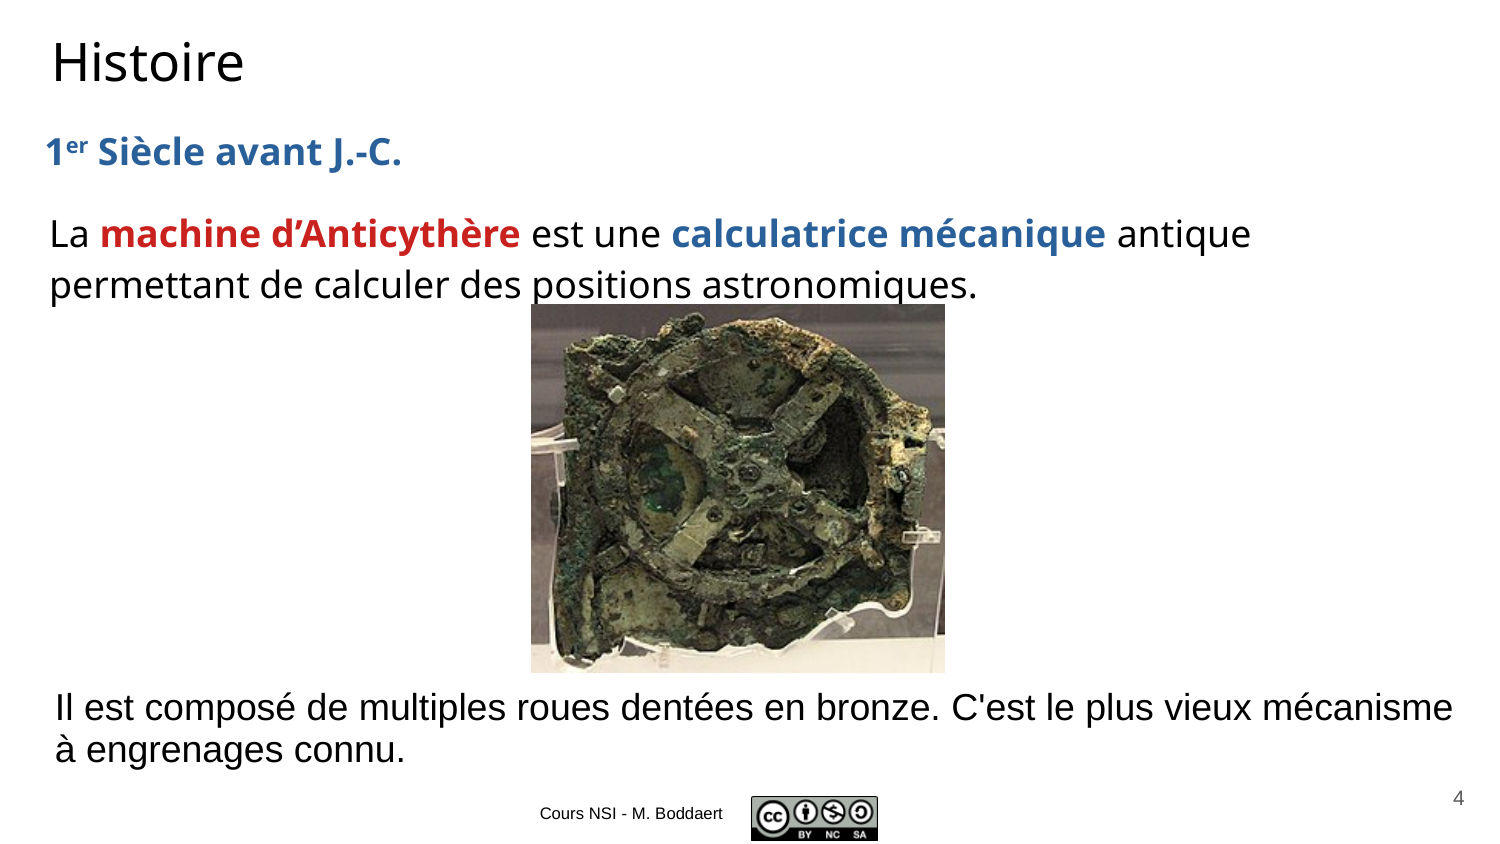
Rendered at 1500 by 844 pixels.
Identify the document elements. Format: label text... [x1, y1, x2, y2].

picture [531, 304, 945, 673]
text_box Il est composé de multiples roues dentées en bronze. C'est le plus vieux mécanisme à engrenages connu. [40, 678, 1500, 781]
picture [751, 796, 878, 841]
text_box La machine d’Anticythère est une calculatrice mécanique antique permettant de calculer des positions astronomiques. [34, 200, 1424, 303]
text_box 1er Siècle avant J.-C. [29, 120, 1477, 178]
title Histoire [51, 13, 1449, 108]
slide_number <numéro> [1389, 781, 1480, 830]
